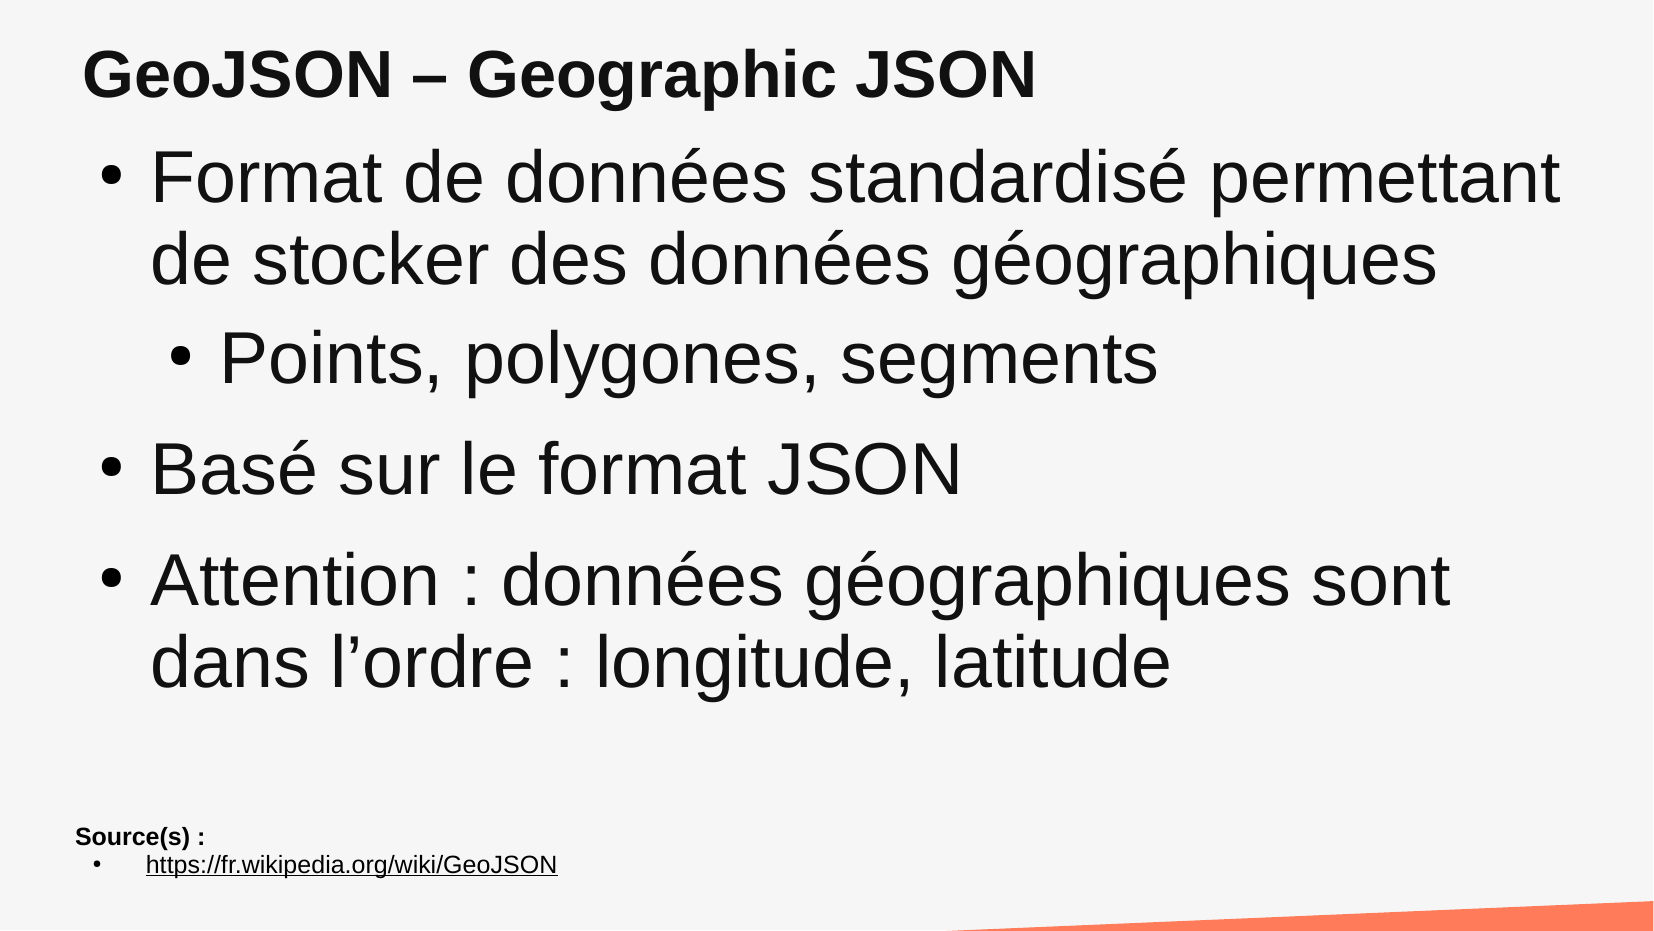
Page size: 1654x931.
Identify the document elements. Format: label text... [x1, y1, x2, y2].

title GeoJSON – Geographic JSON [82, 37, 1571, 115]
text_box [946, 901, 1654, 931]
text_box Source(s) : https://fr.wikipedia.org/wiki/GeoJSON [60, 815, 1546, 929]
list Format de données standardisé permettant de stocker des données géographiques Points, polygones, segments Basé sur le format JSON Attention : données géographiques sont dans l’ordre : longitude, latitude [80, 135, 1620, 709]
